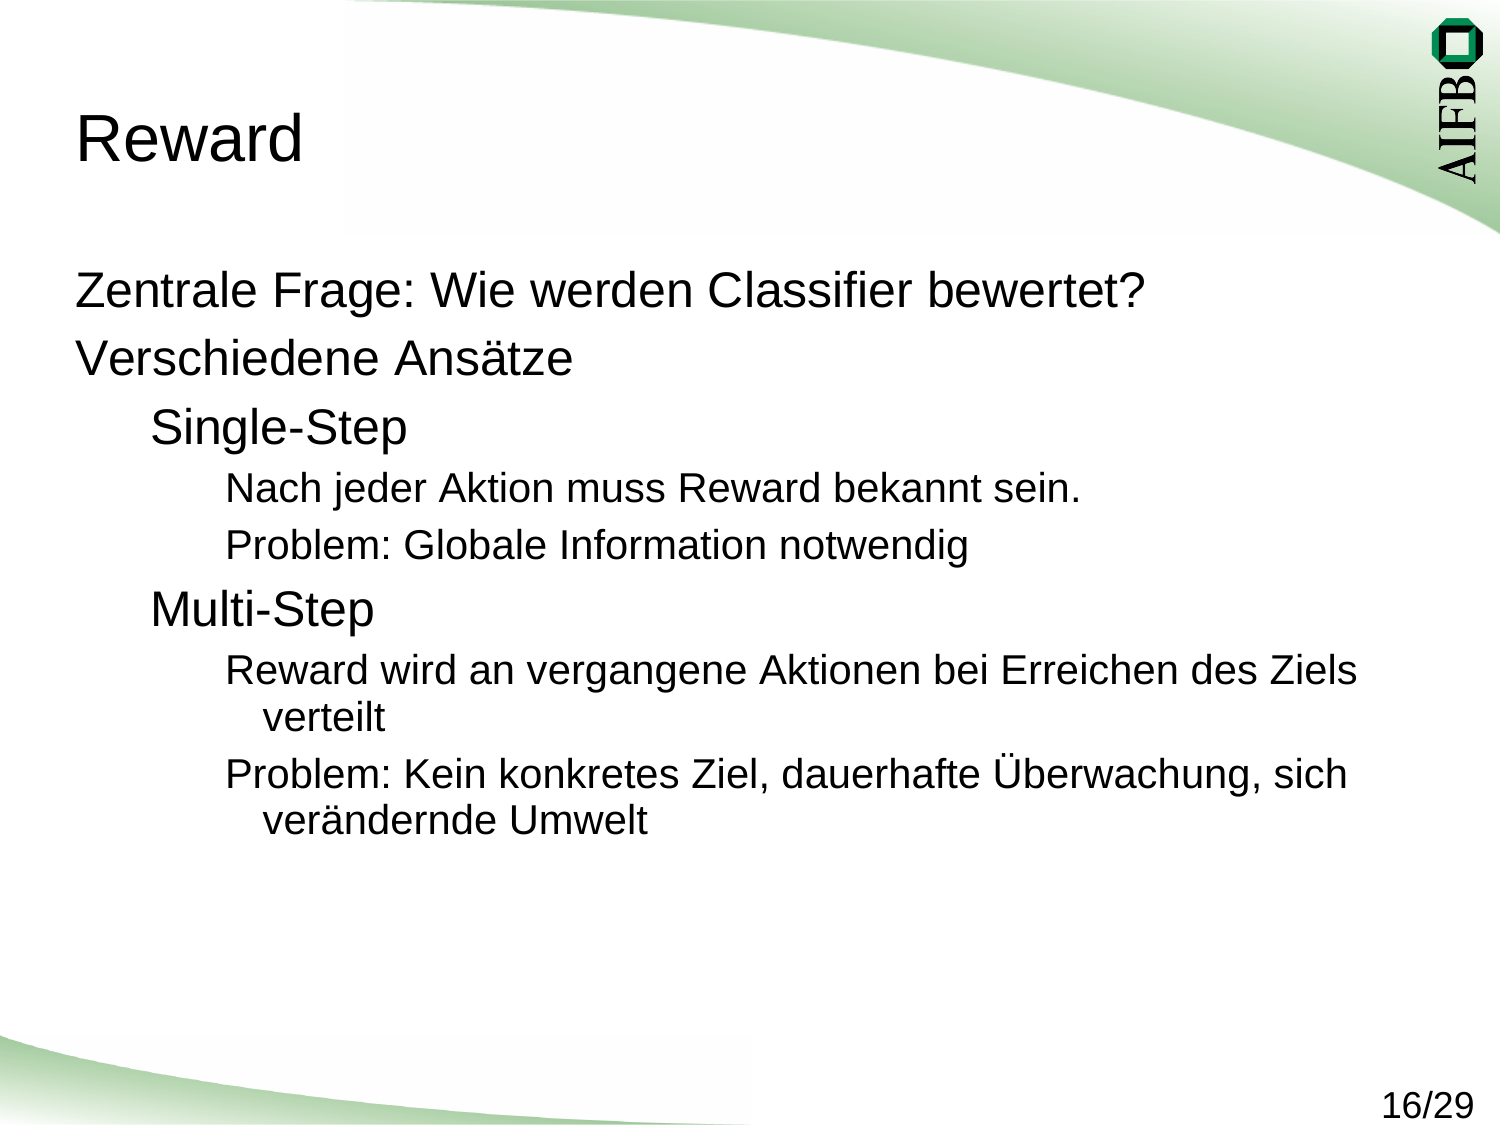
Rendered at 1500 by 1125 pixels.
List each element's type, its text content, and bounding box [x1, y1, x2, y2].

list Zentrale Frage: Wie werden Classifier bewertet? Verschiedene Ansätze Single-Step Nach jeder Aktion muss Reward bekannt sein. Problem: Globale Information notwendig Multi-Step Reward wird an vergangene Aktionen bei Erreichen des Ziels verteilt Problem: Kein konkretes Ziel, dauerhafte Überwachung, sich verändernde Umwelt [75, 262, 1426, 1057]
picture [0, 1035, 751, 1125]
title Reward [75, 45, 958, 233]
picture [345, 0, 1500, 234]
